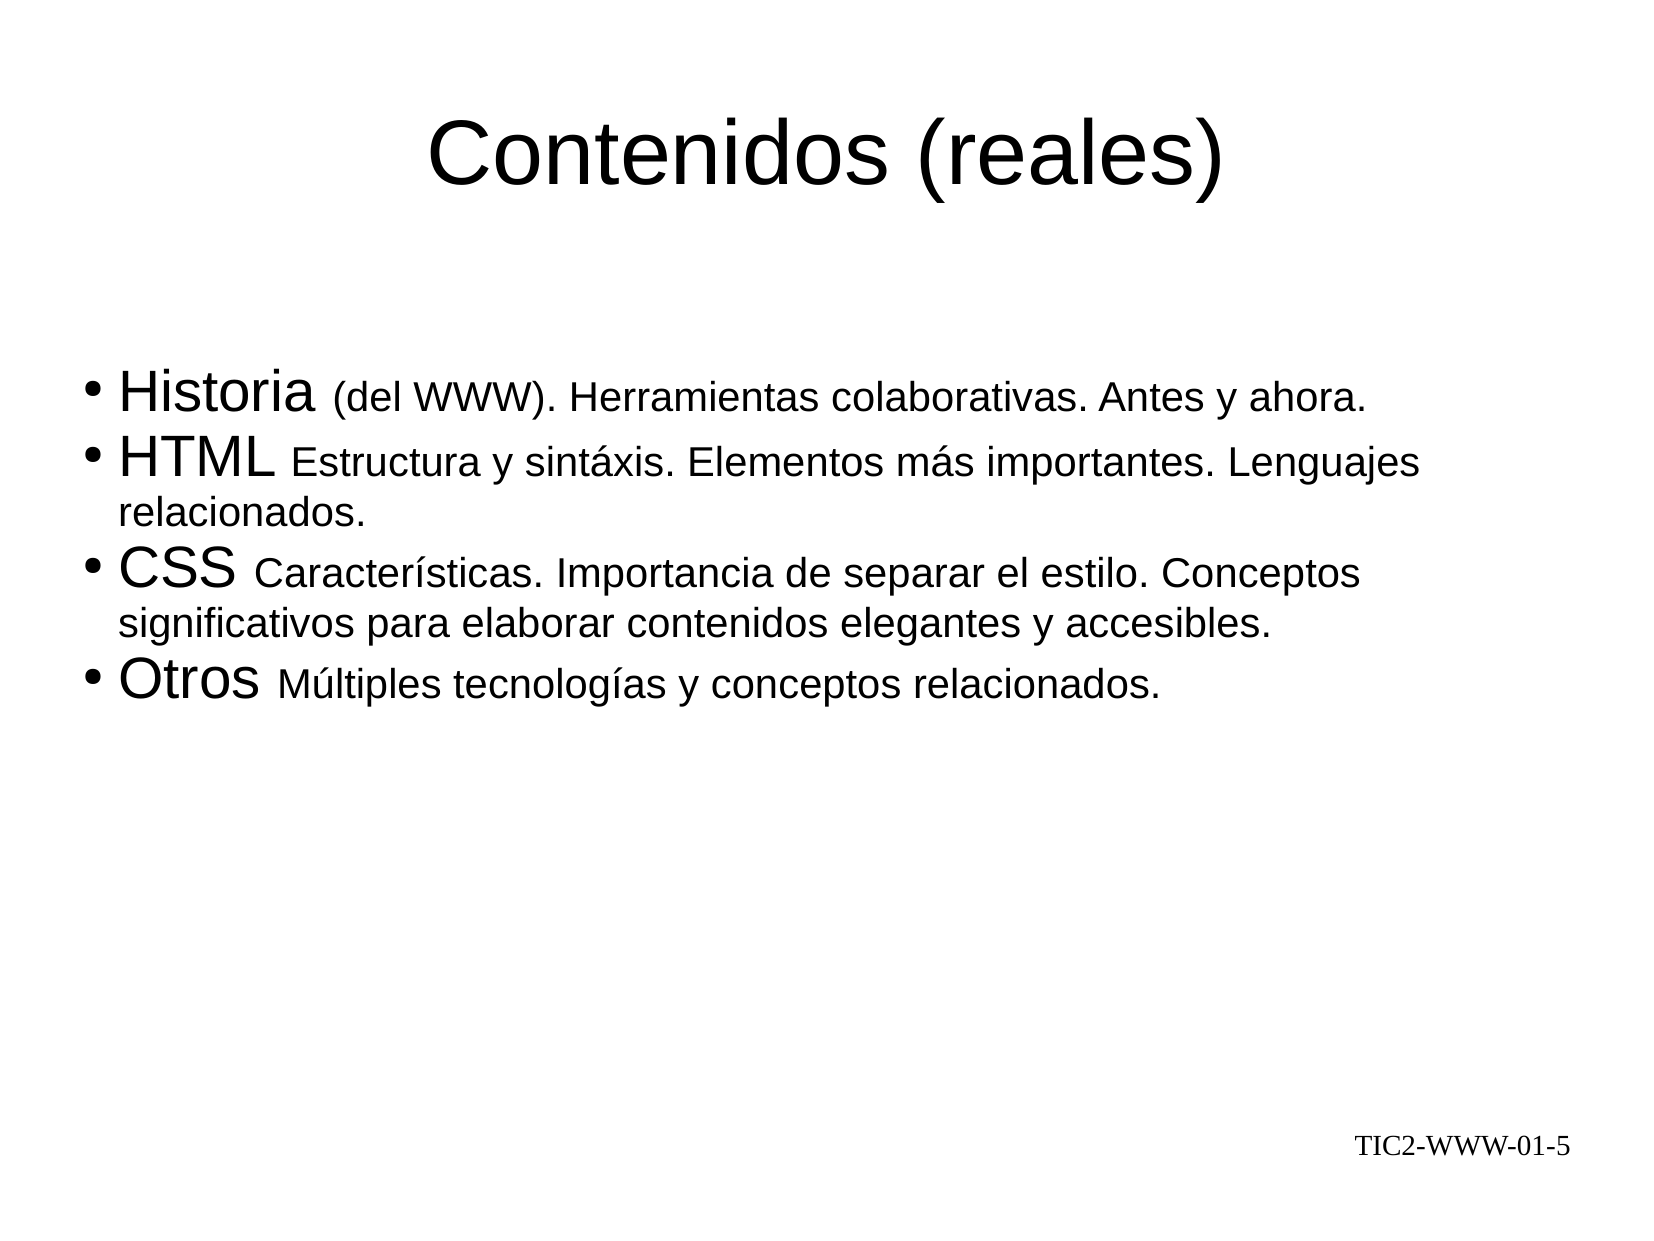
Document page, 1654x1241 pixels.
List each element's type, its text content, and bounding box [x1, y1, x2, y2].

subtitle Historia (del WWW). Herramientas colaborativas. Antes y ahora. HTML Estructura y sintáxis. Elementos más importantes. Lenguajes relacionados. CSS Características. Importancia de separar el estilo. Conceptos significativos para elaborar contenidos elegantes y accesibles. Otros Múltiples tecnologías y conceptos relacionados. [82, 290, 1571, 780]
title Contenidos (reales) [82, 49, 1571, 257]
